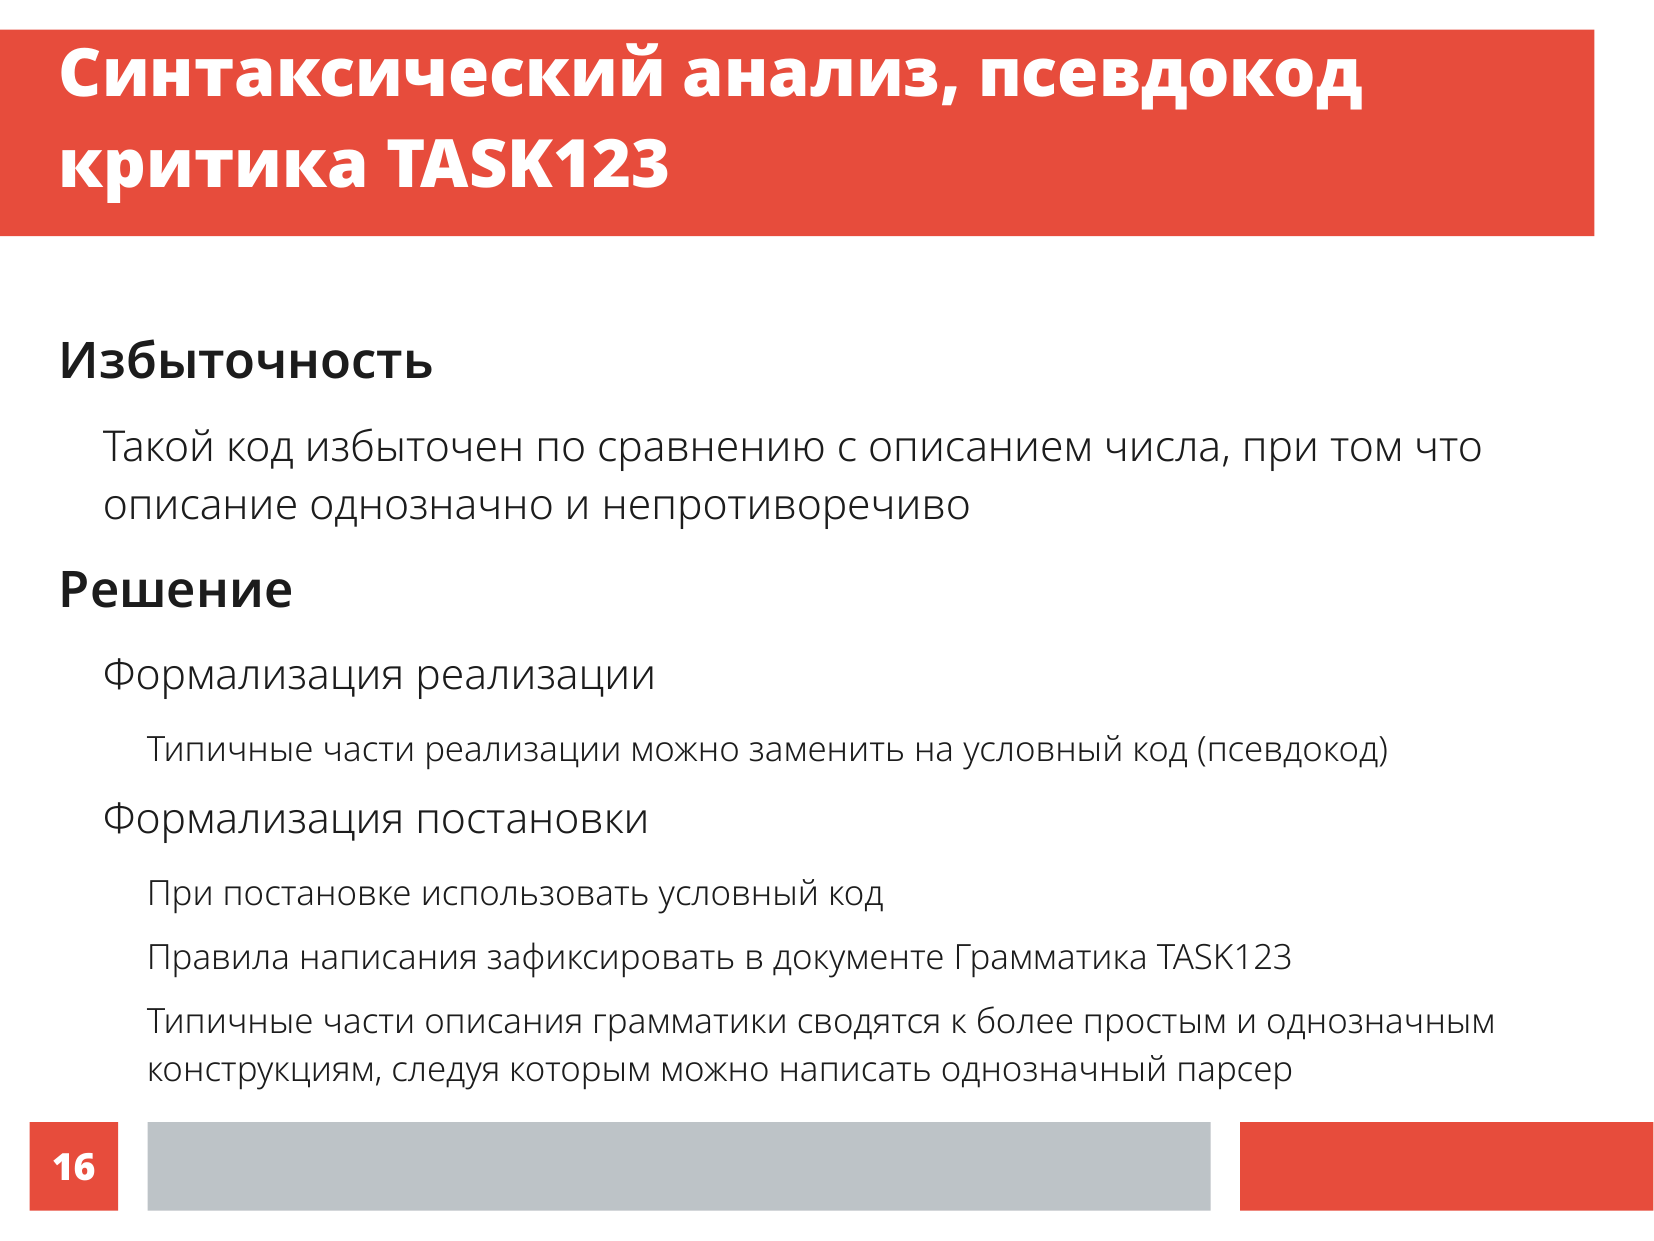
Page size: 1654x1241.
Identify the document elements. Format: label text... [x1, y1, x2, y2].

list Избыточность Такой код избыточен по сравнению с описанием числа, при том что описание однозначно и непротиворечиво Решение Формализация реализации Типичные части реализации можно заменить на условный код (псевдокод) Формализация постановки При постановке использовать условный код Правила написания зафиксировать в документе Грамматика TASK123 Типичные части описания грамматики сводятся к более простым и однозначным конструкциям, следуя которым можно написать однозначный парсер [59, 324, 1565, 1093]
title Синтаксический анализ, псевдокод критика TASK123 [59, 59, 1595, 207]
